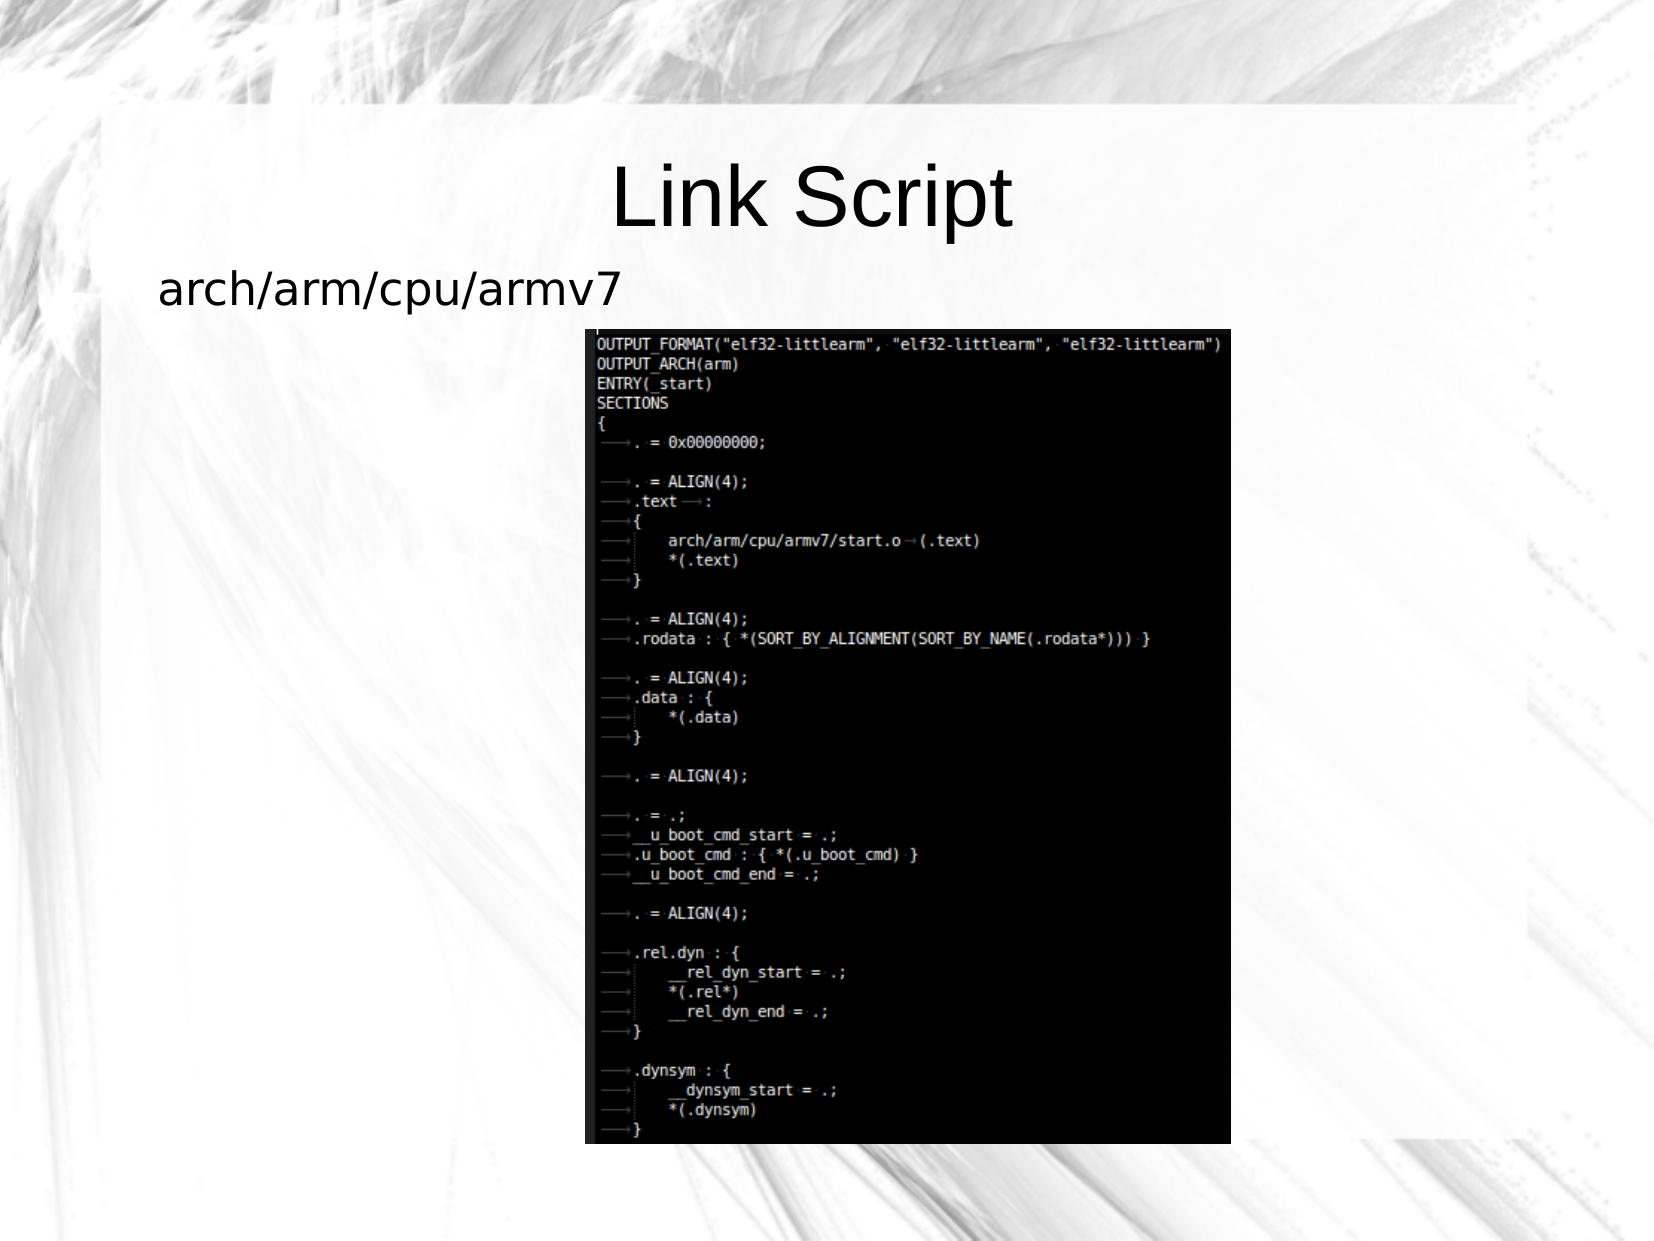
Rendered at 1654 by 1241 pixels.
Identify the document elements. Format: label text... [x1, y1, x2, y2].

text_box arch/arm/cpu/armv7 [142, 255, 766, 324]
title Link Script [118, 112, 1506, 281]
picture [0, 0, 1654, 1241]
